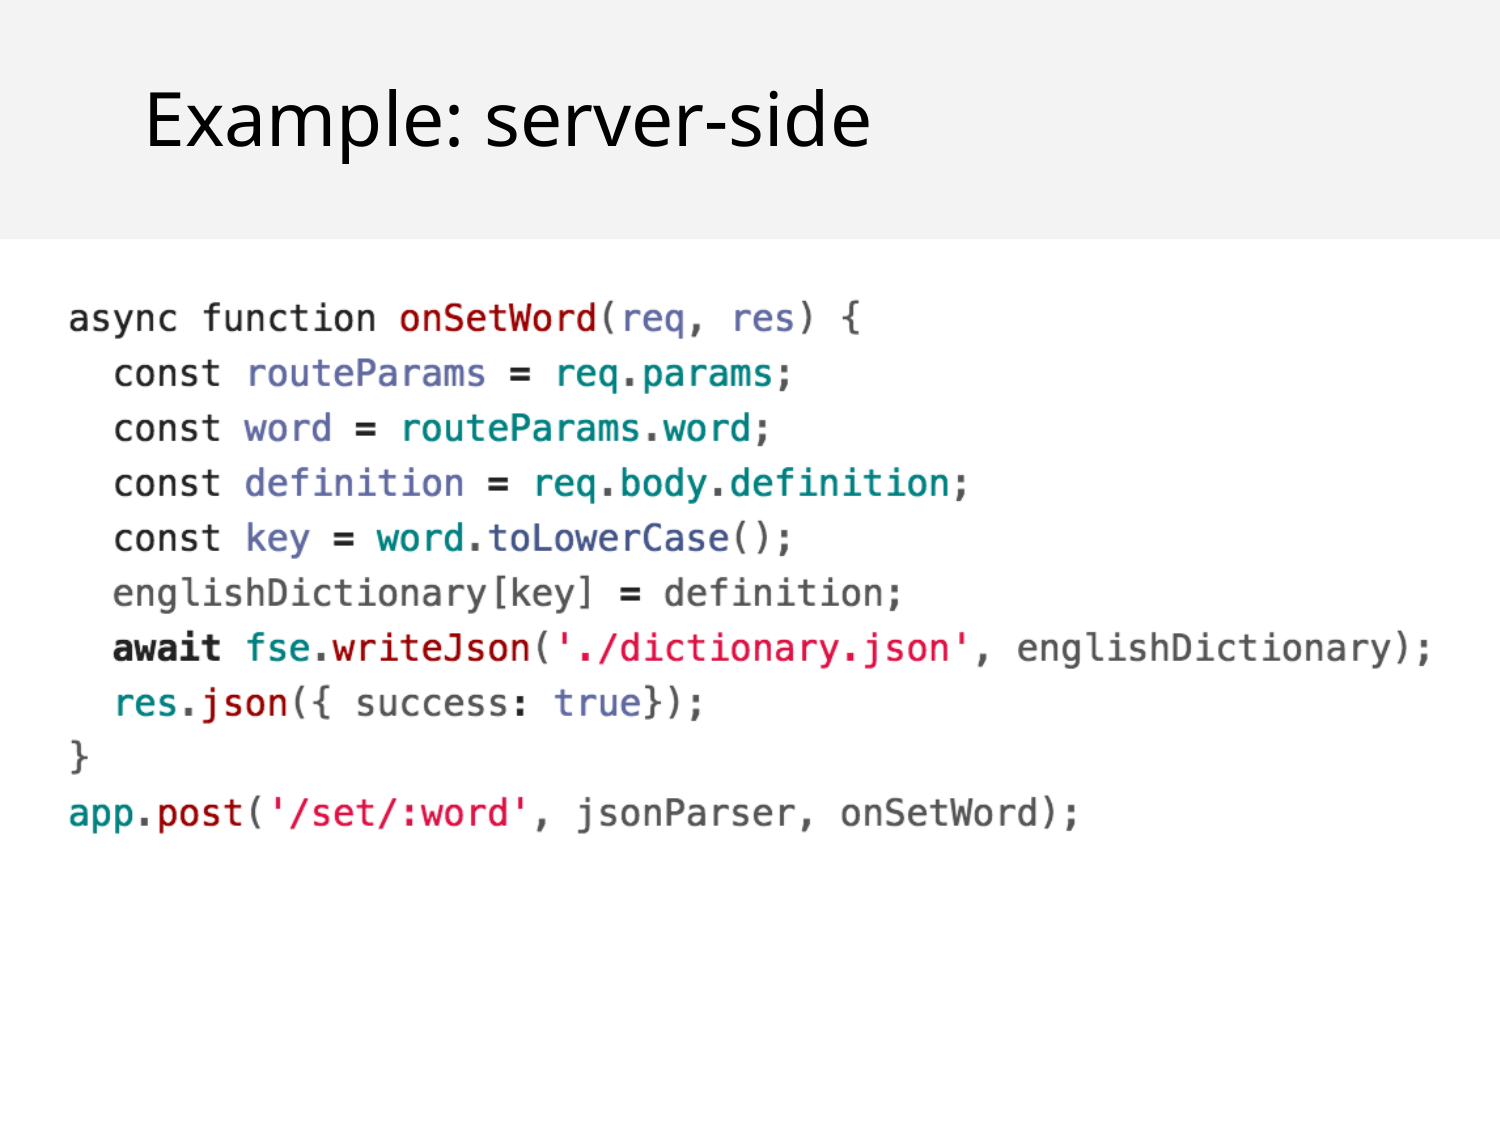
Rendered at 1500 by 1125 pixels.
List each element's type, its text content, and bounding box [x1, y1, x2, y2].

picture [42, 284, 1458, 873]
title Example: server-side [128, 56, 1372, 183]
